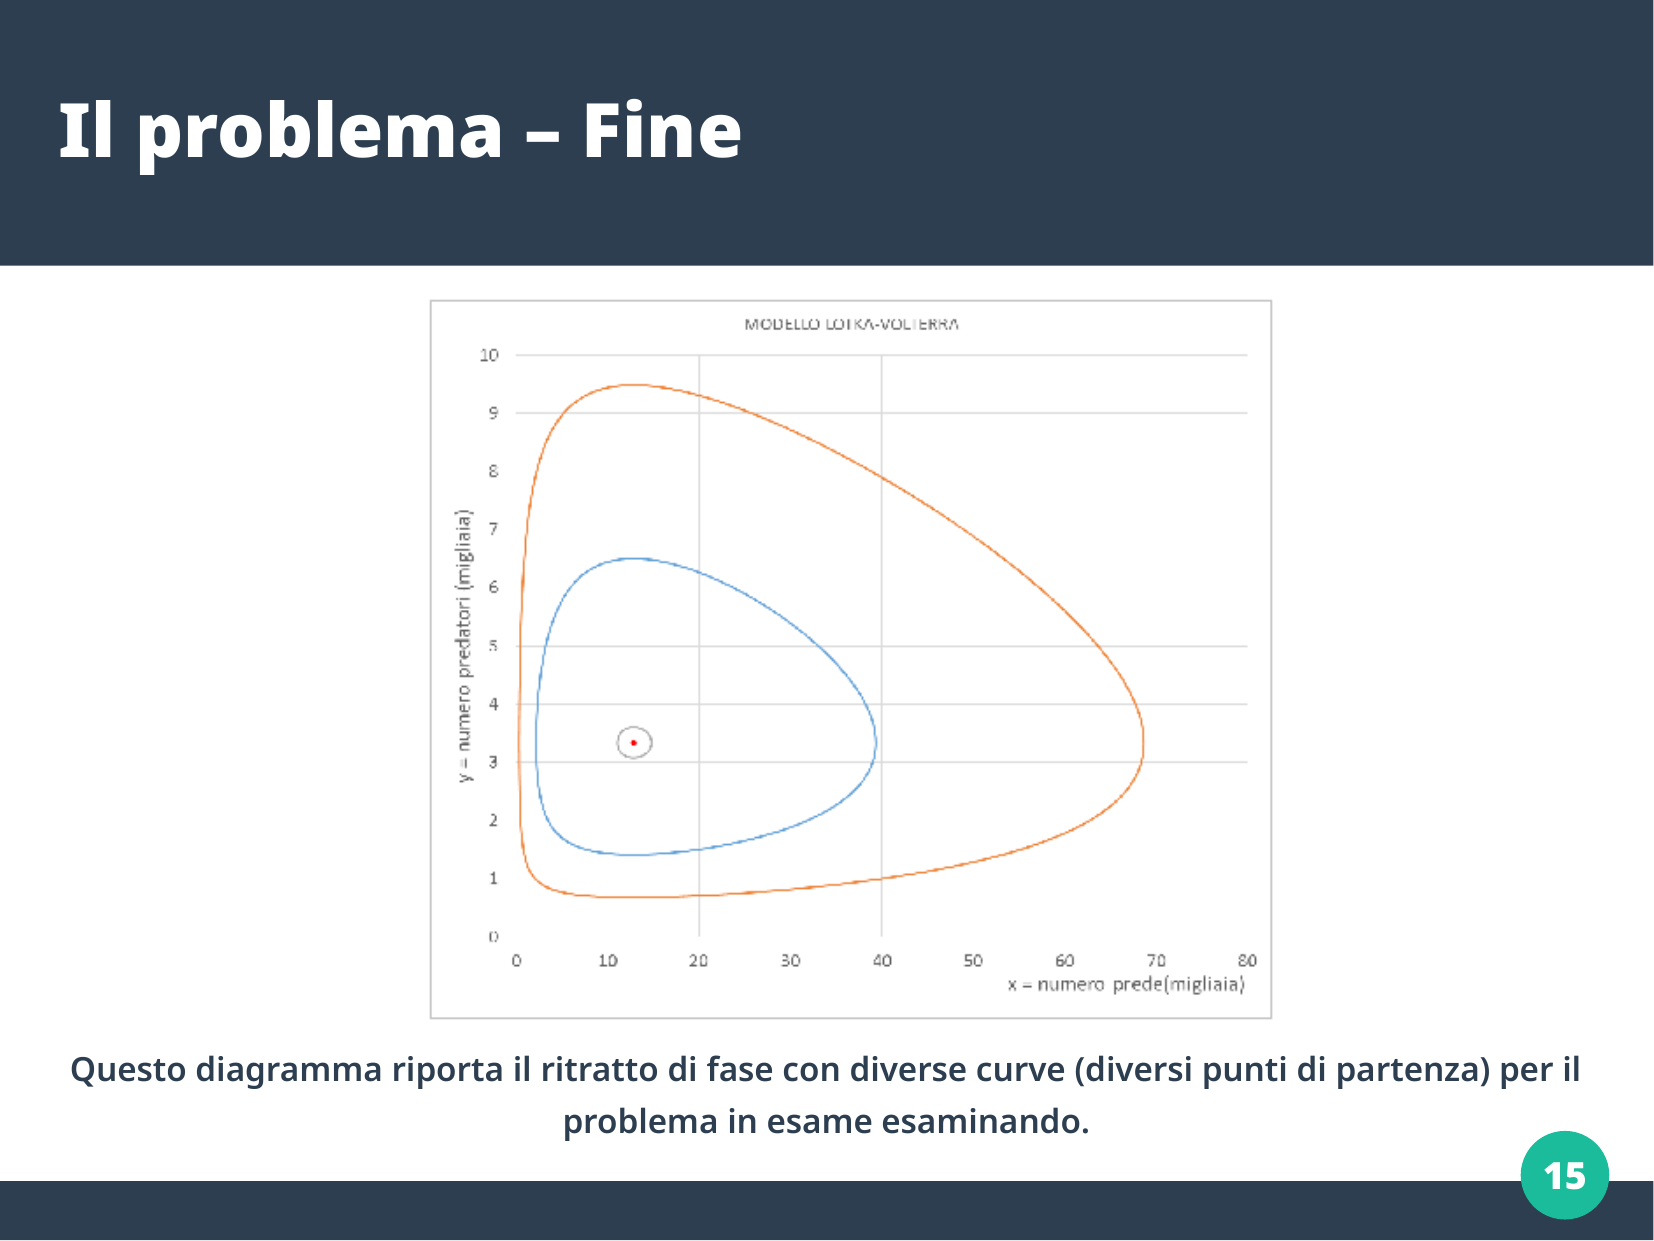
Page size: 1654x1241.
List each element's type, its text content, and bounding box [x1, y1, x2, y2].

list Questo diagramma riporta il ritratto di fase con diverse curve (diversi punti di partenza) per il problema in esame esaminando. [59, 1039, 1595, 1146]
title Il problema – Fine [59, 49, 1595, 207]
picture [425, 295, 1276, 1023]
